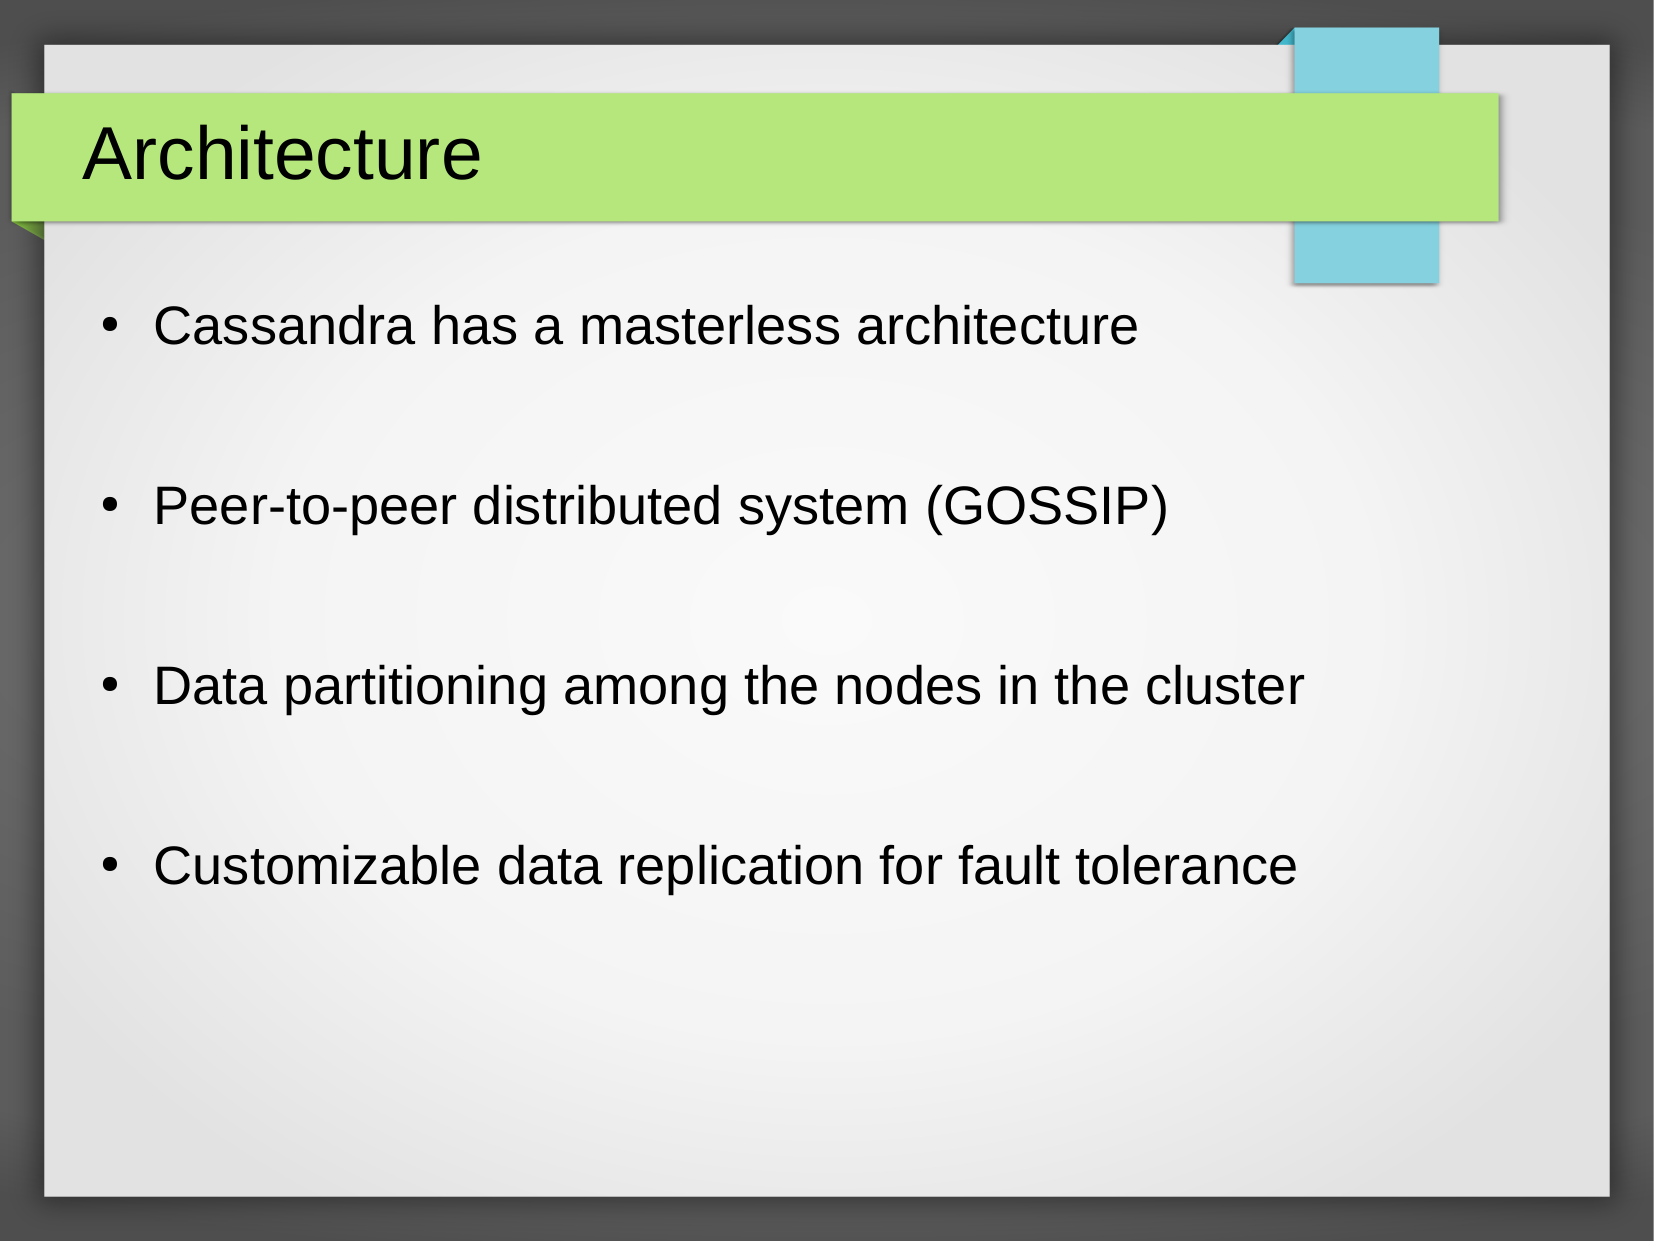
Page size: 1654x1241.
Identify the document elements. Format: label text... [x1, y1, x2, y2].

picture [0, 0, 1654, 1241]
title Architecture [82, 94, 1264, 213]
list Cassandra has a masterless architecture Peer-to-peer distributed system (GOSSIP) Data partitioning among the nodes in the cluster Customizable data replication for fault tolerance [82, 295, 1571, 1015]
